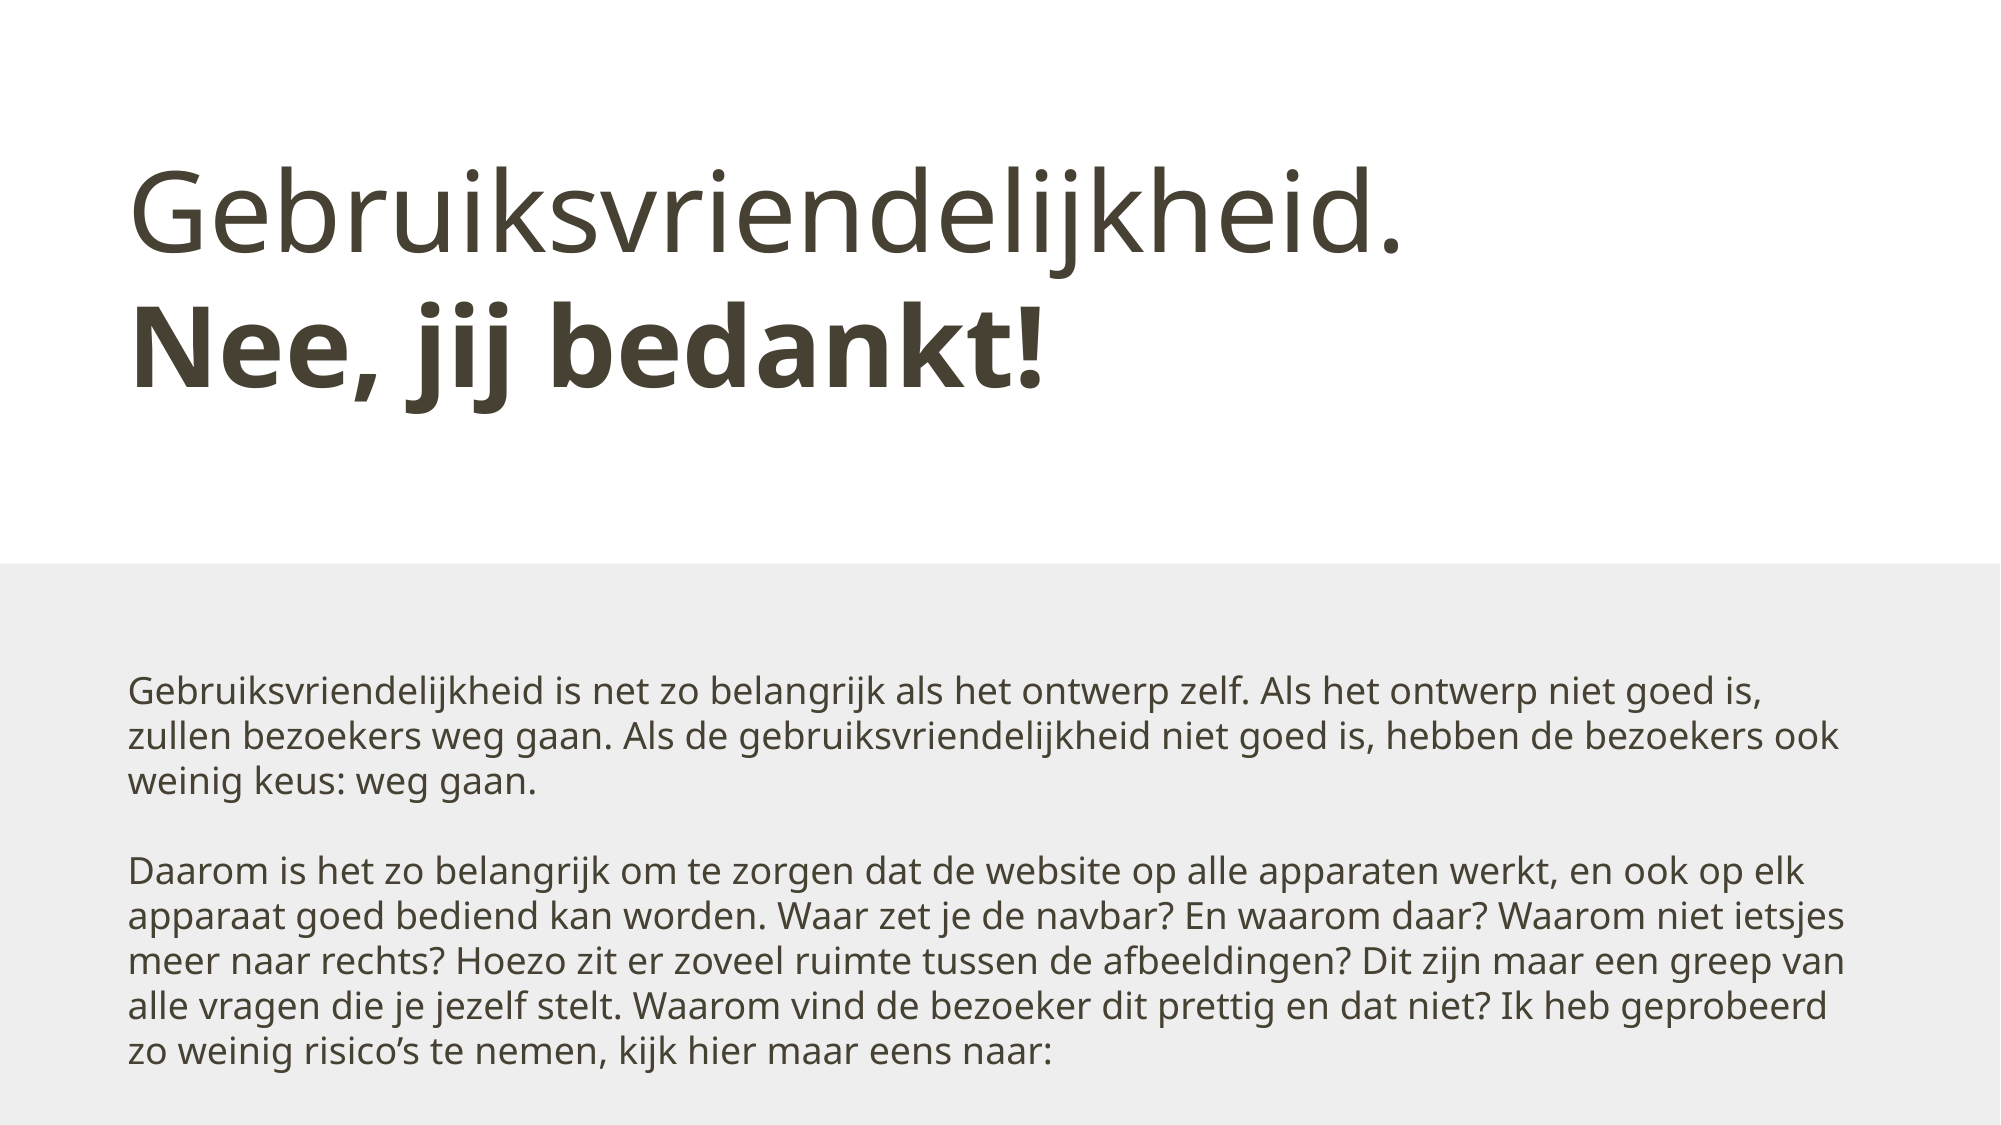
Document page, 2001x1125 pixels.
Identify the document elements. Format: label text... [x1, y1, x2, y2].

text_box Gebruiksvriendelijkheid is net zo belangrijk als het ontwerp zelf. Als het ontwerp niet goed is, zullen bezoekers weg gaan. Als de gebruiksvriendelijkheid niet goed is, hebben de bezoekers ook weinig keus: weg gaan. Daarom is het zo belangrijk om te zorgen dat de website op alle apparaten werkt, en ook op elk apparaat goed bediend kan worden. Waar zet je de navbar? En waarom daar? Waarom niet ietsjes meer naar rechts? Hoezo zit er zoveel ruimte tussen de afbeeldingen? Dit zijn maar een greep van alle vragen die je jezelf stelt. Waarom vind de bezoeker dit prettig en dat niet? Ik heb geprobeerd zo weinig risico’s te nemen, kijk hier maar eens naar: [112, 659, 1863, 1038]
text_box Gebruiksvriendelijkheid. Nee, jij bedankt! [112, 132, 1836, 421]
text_box [0, 563, 2000, 1125]
